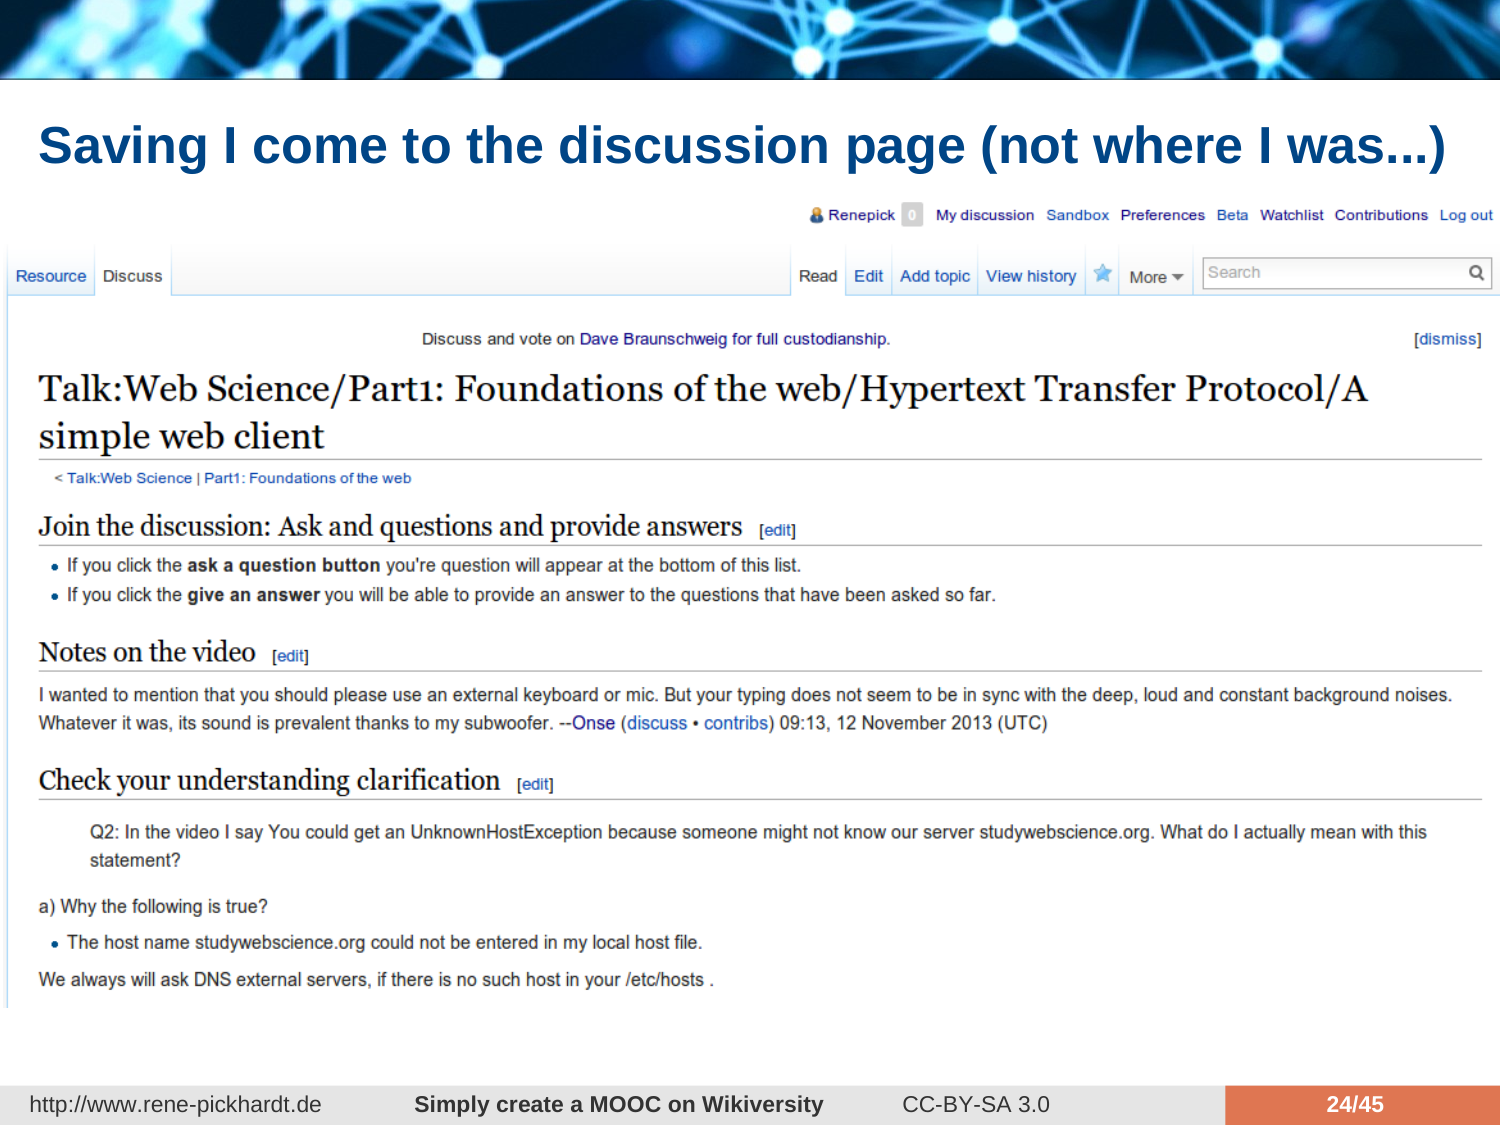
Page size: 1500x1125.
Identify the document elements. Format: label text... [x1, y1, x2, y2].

picture [3, 201, 1500, 1008]
picture [0, 0, 1500, 80]
title Saving I come to the discussion page (not where I was...) [23, 112, 1500, 187]
